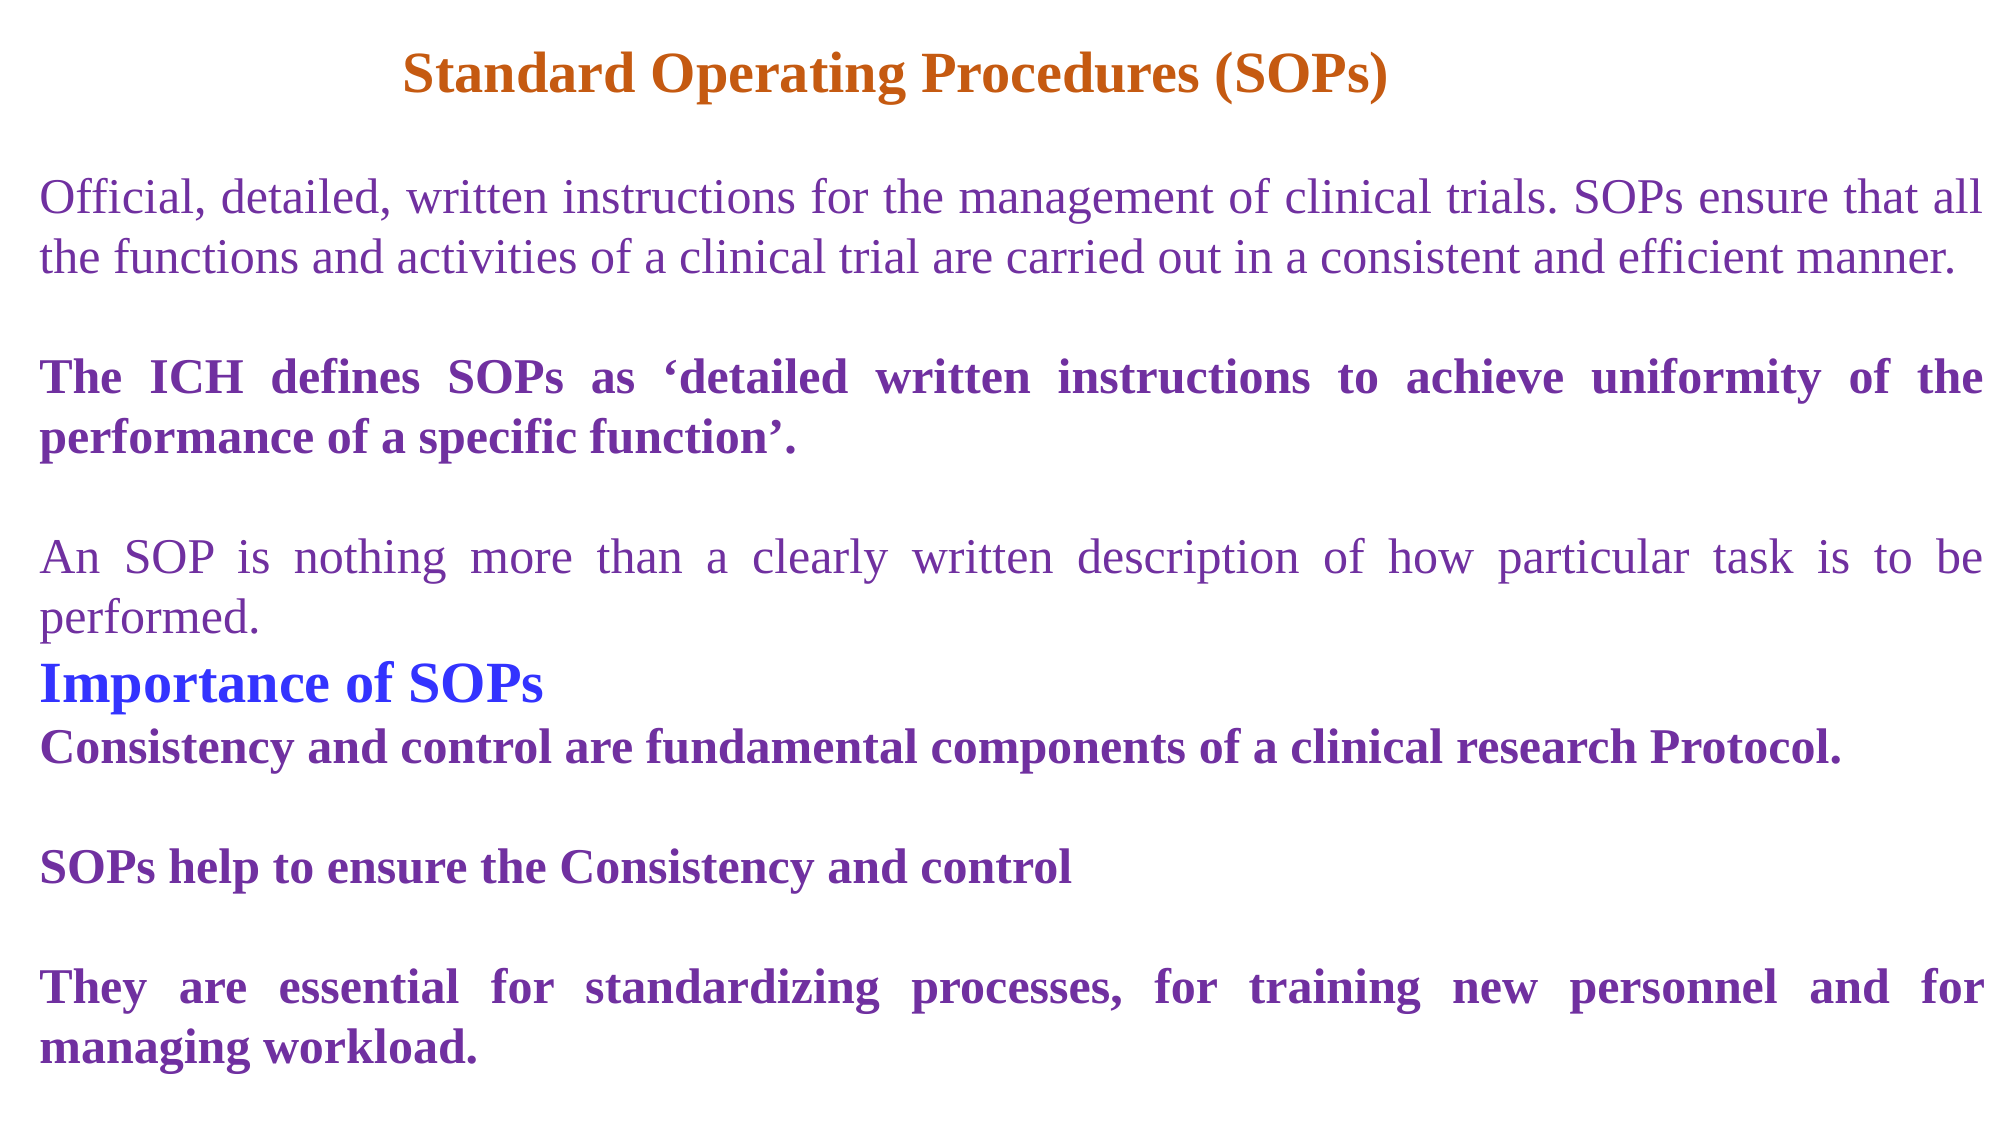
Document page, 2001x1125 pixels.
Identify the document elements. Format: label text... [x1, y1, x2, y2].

text_box Standard Operating Procedures (SOPs) Official, detailed, written instructions for the management of clinical trials. SOPs ensure that all the functions and activities of a clinical trial are carried out in a consistent and efficient manner. The ICH defines SOPs as ‘detailed written instructions to achieve uniformity of the performance of a specific function’. An SOP is nothing more than a clearly written description of how particular task is to be performed. Importance of SOPs Consistency and control are fundamental components of a clinical research Protocol. SOPs help to ensure the Consistency and control They are essential for standardizing processes, for training new personnel and for managing workload. [24, 26, 2000, 1125]
